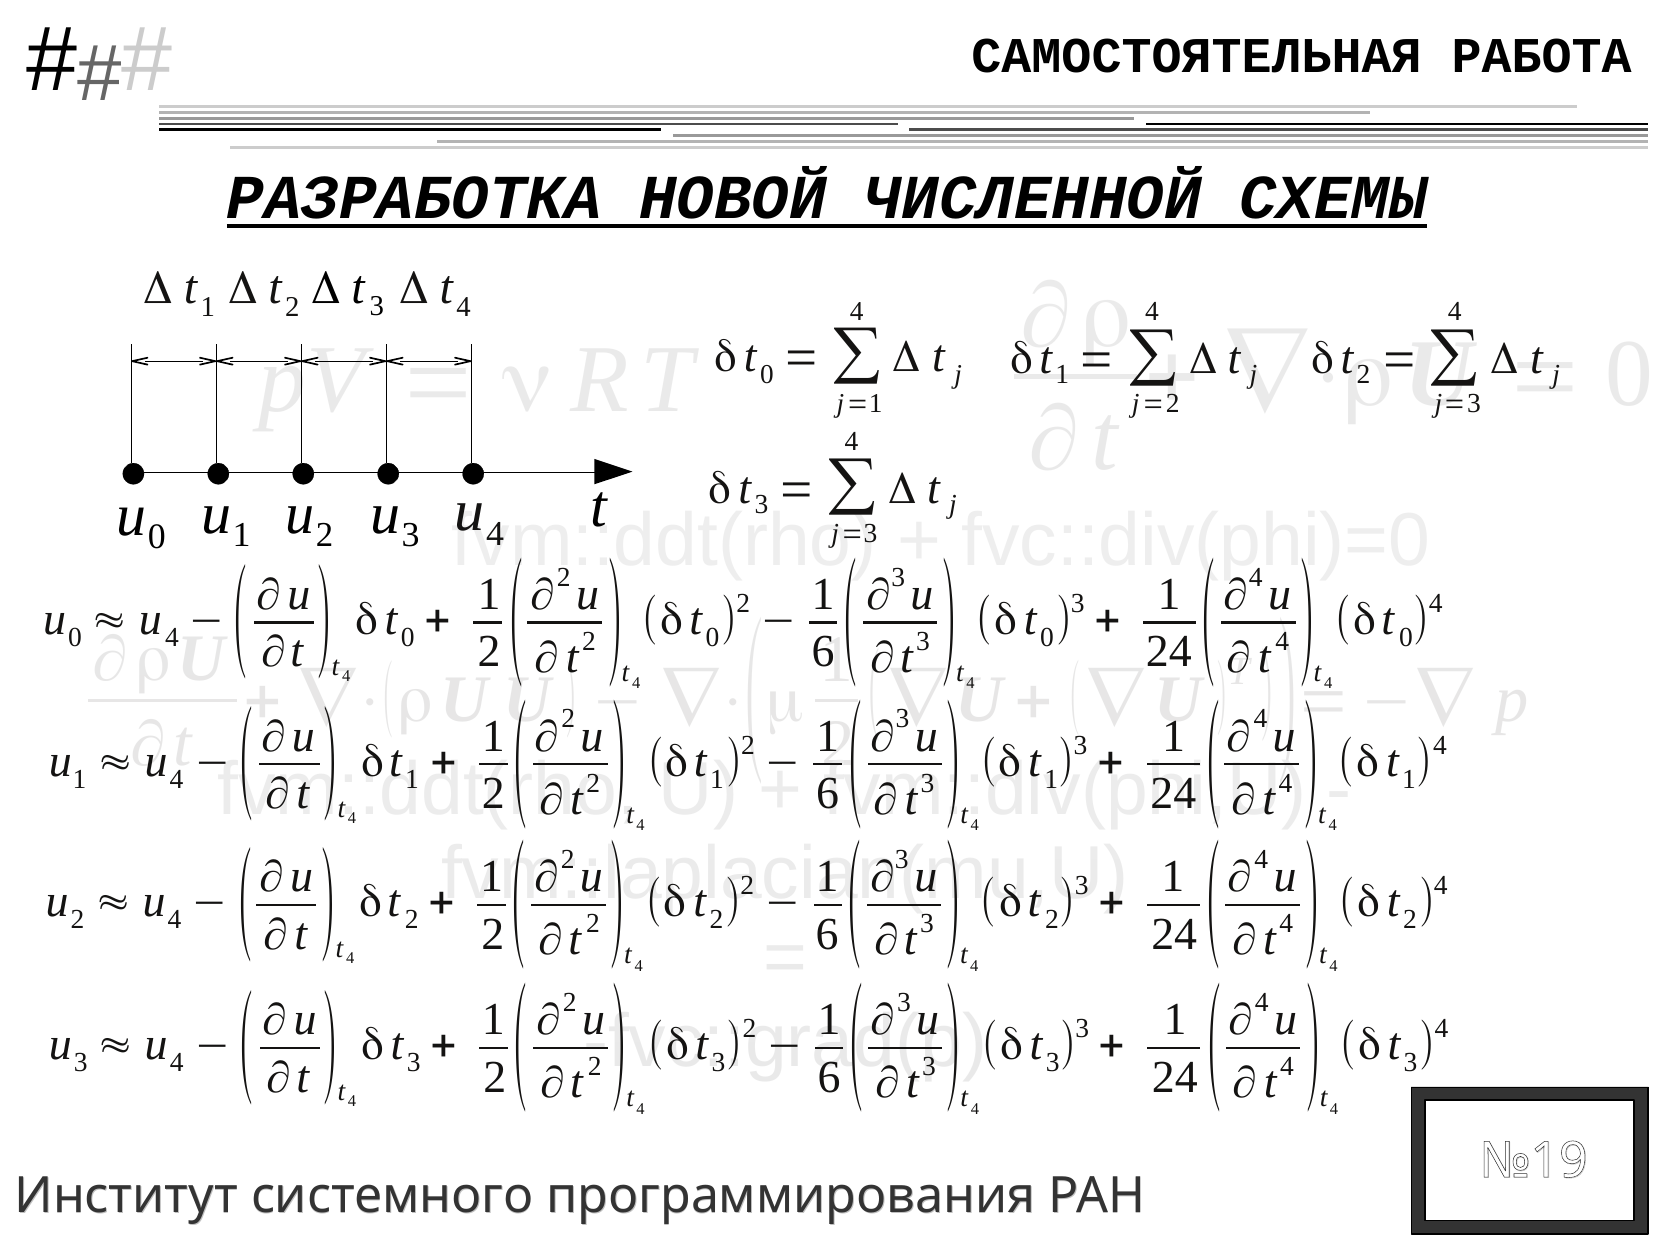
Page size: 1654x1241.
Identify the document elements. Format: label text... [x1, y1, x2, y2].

chart [702, 425, 964, 549]
chart [41, 696, 1453, 834]
chart [38, 837, 1454, 975]
chart [41, 980, 1454, 1118]
chart [1003, 295, 1264, 420]
picture [107, 261, 633, 555]
title РАЗРАБОТКА НОВОЙ ЧИСЛЕННОЙ СХЕМЫ [0, 147, 1654, 257]
chart [1305, 295, 1566, 420]
chart [708, 295, 968, 419]
chart [35, 555, 1449, 693]
